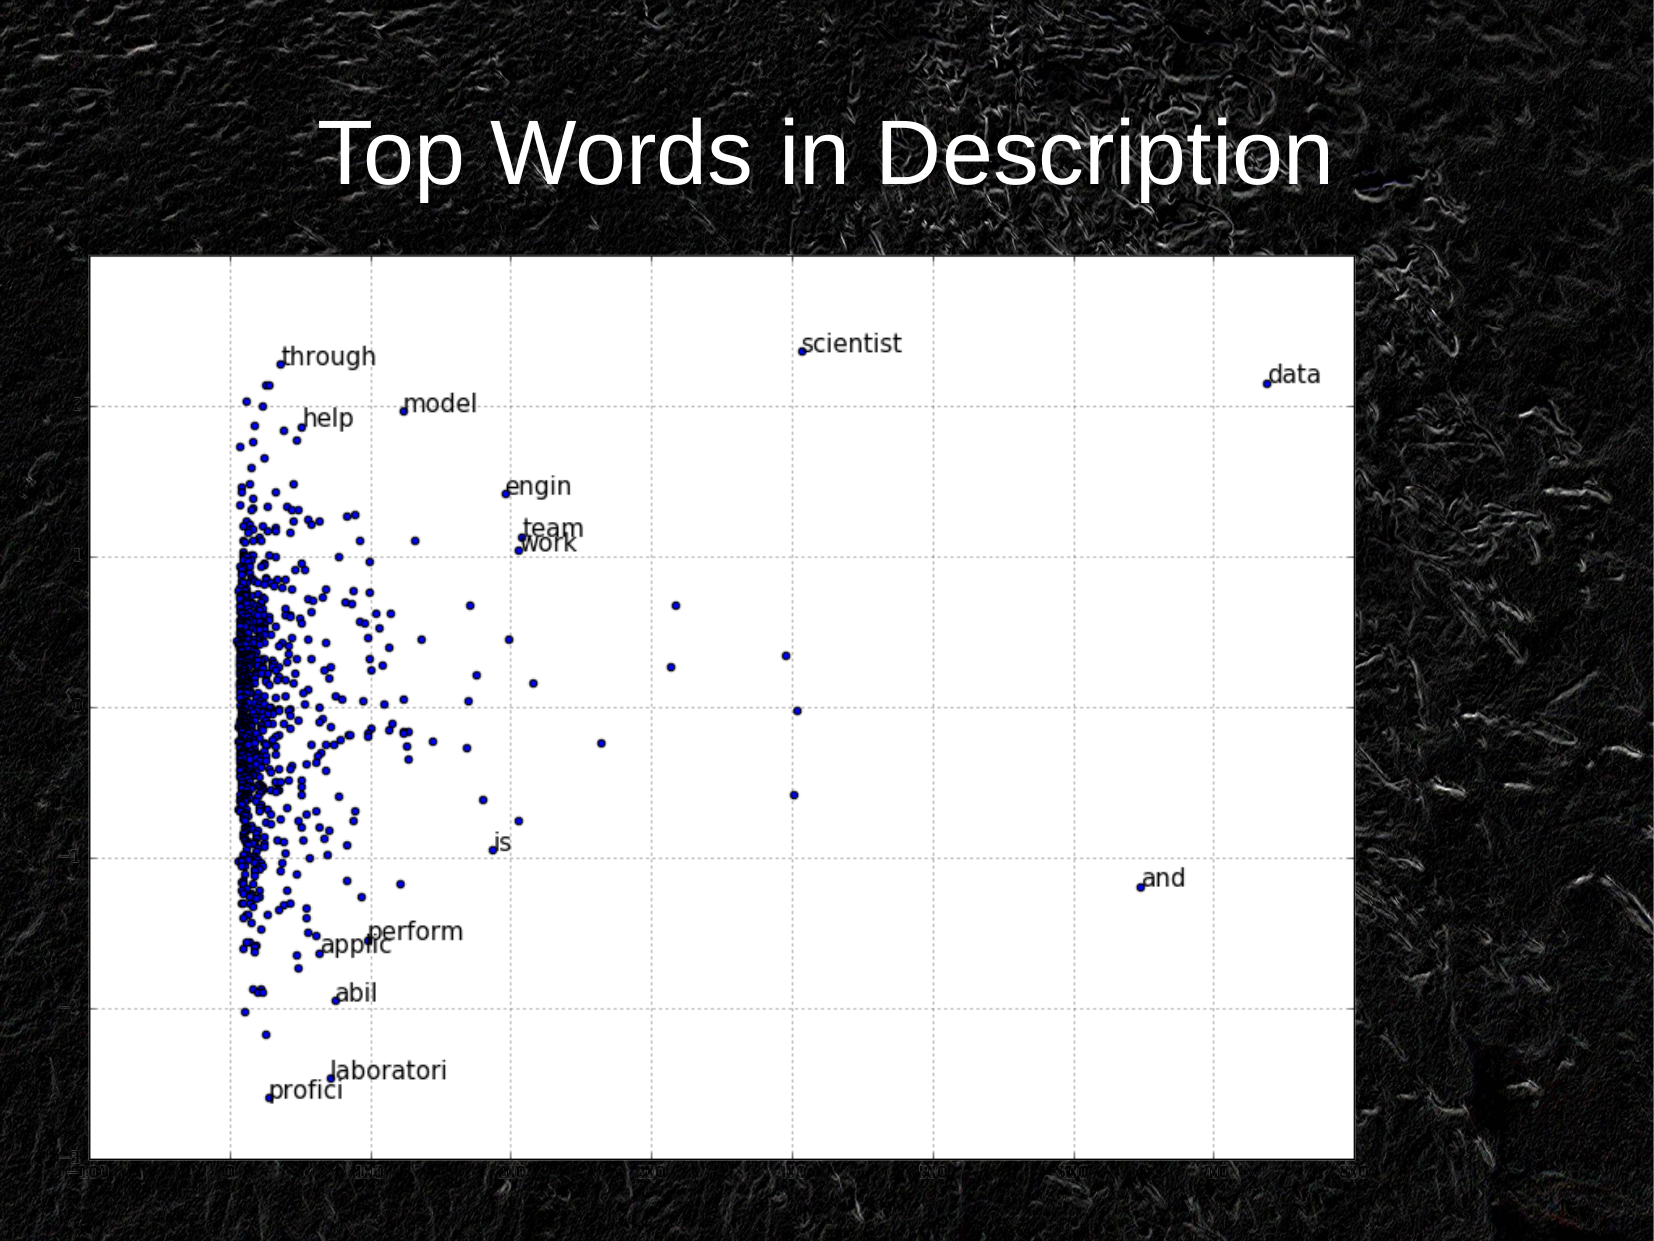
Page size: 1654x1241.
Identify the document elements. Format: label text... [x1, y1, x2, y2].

title Top Words in Description [82, 49, 1571, 257]
picture [0, 0, 1654, 1241]
